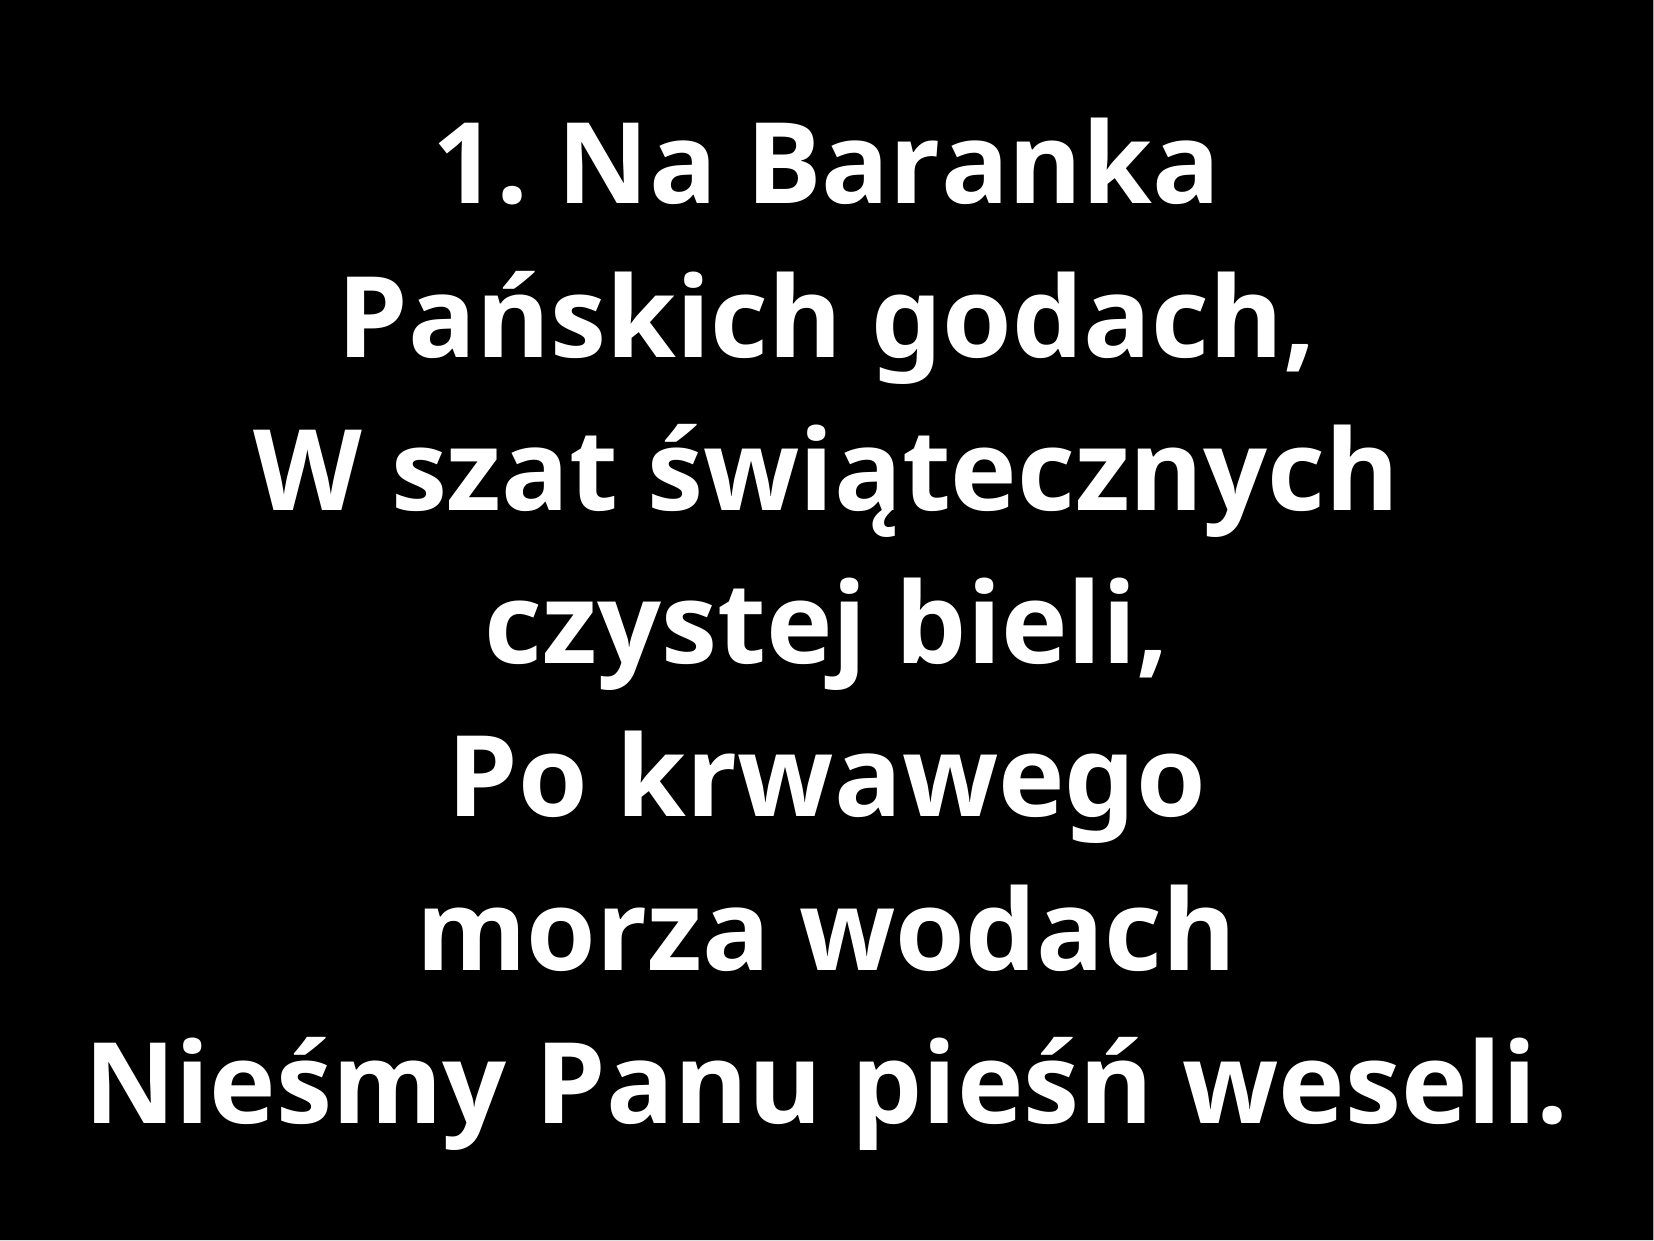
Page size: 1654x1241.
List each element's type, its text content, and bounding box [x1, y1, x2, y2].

title 1. Na Baranka Pańskich godach, W szat świątecznych czystej bieli, Po krwawego morza wodach Nieśmy Panu pieśń weseli. [0, 0, 1654, 1241]
